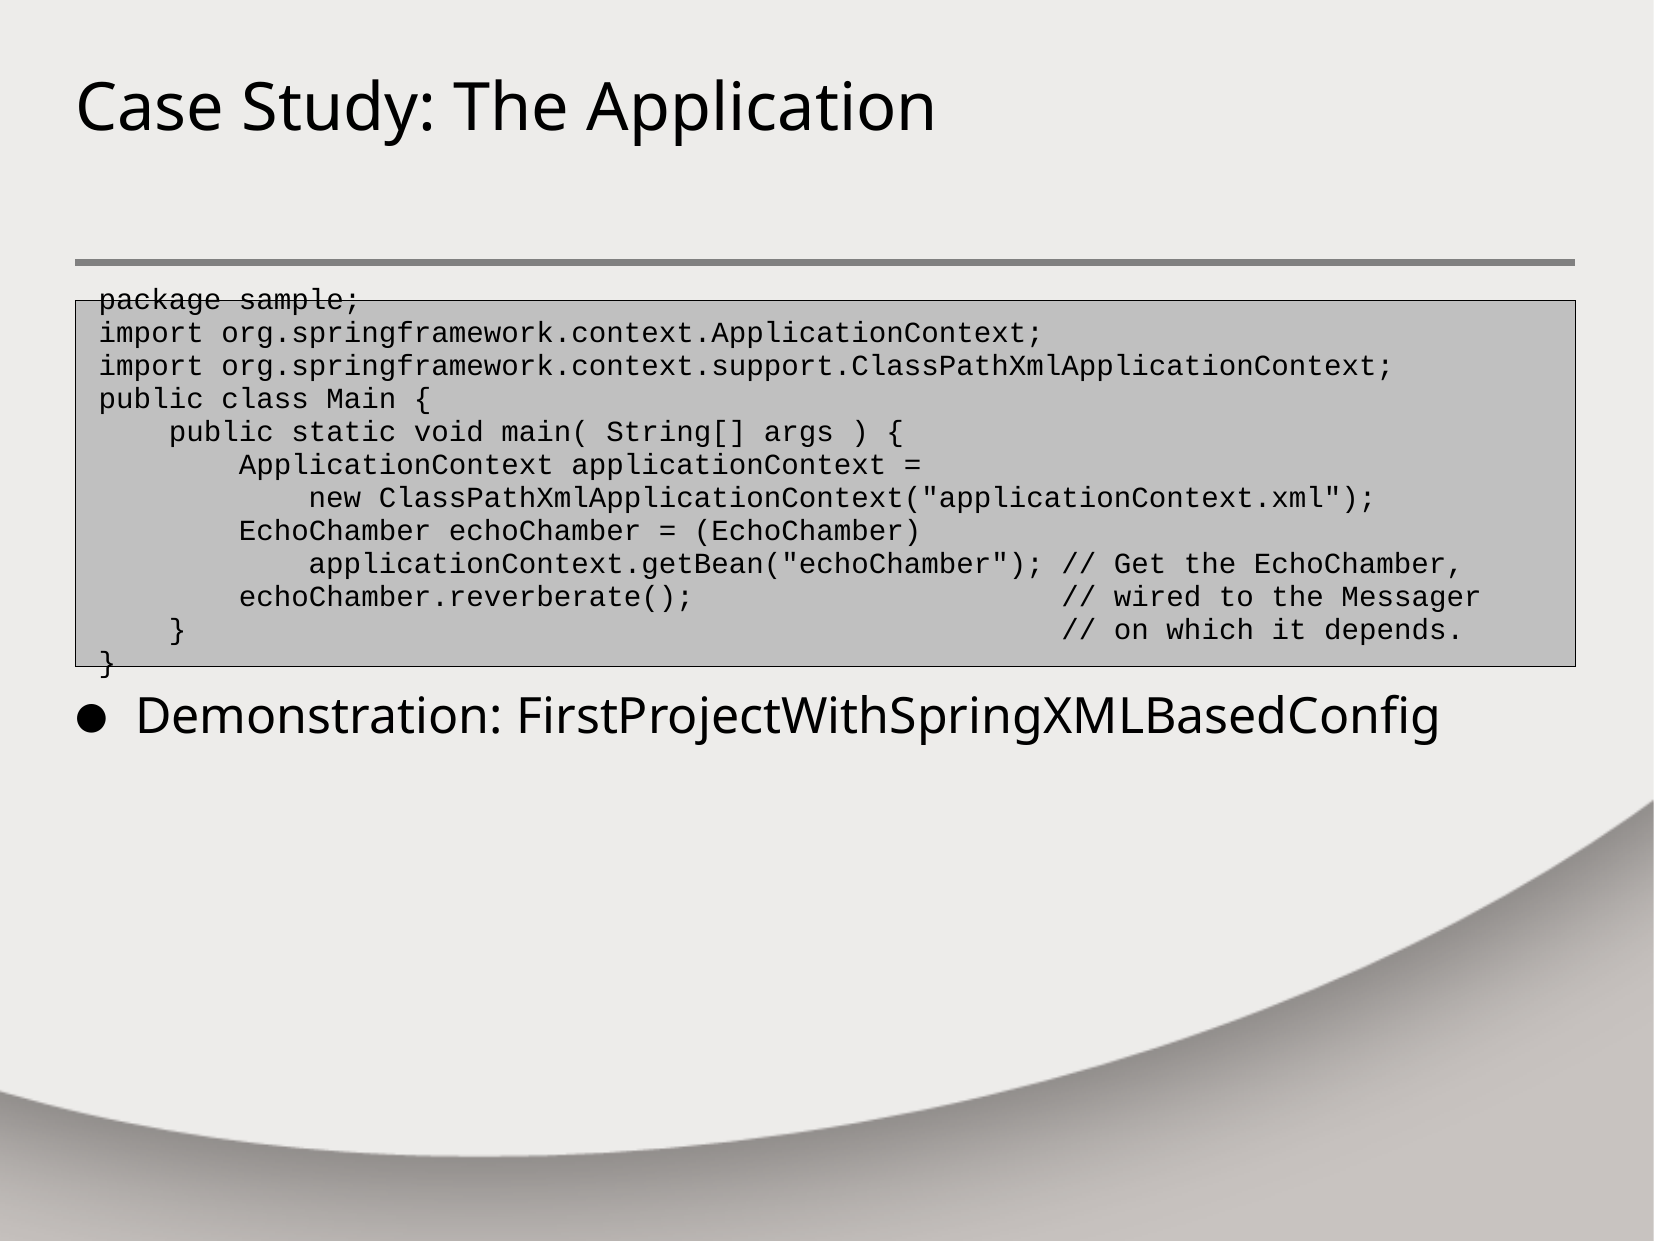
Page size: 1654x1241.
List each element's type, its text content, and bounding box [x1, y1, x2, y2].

list Demonstration: FirstProjectWithSpringXMLBasedConfig [75, 300, 1574, 1163]
picture [0, 0, 1654, 1241]
title Case Study: The Application [75, 75, 1576, 226]
